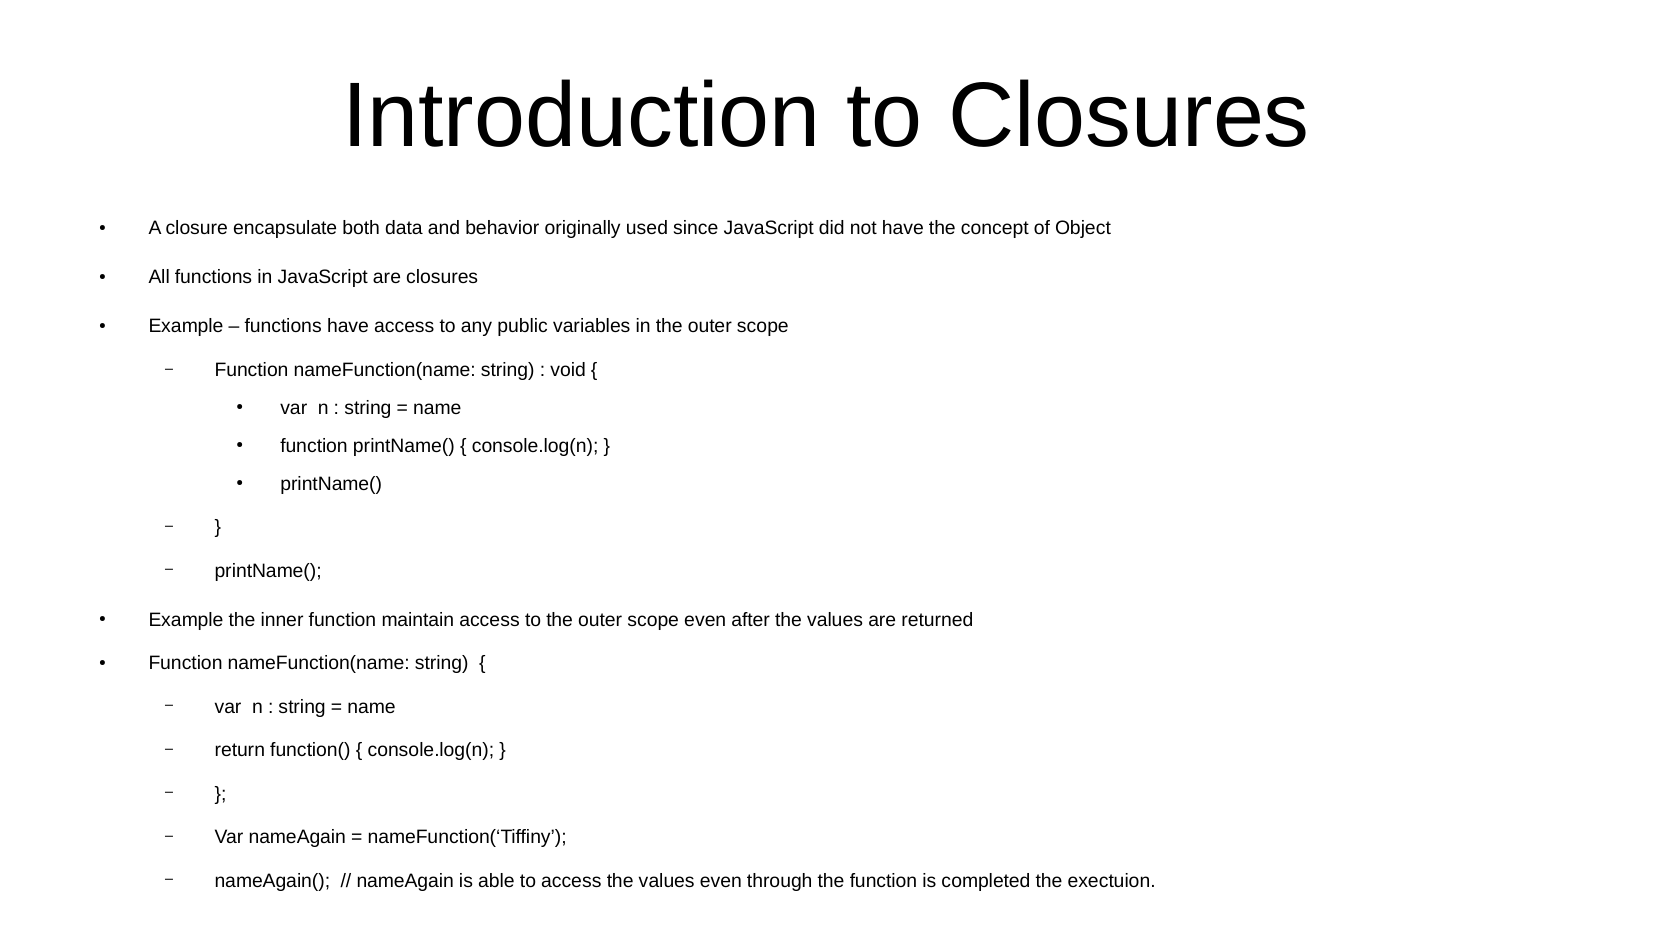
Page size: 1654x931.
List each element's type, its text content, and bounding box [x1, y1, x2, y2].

title Introduction to Closures [82, 37, 1571, 193]
list A closure encapsulate both data and behavior originally used since JavaScript did not have the concept of Object All functions in JavaScript are closures Example – functions have access to any public variables in the outer scope Function nameFunction(name: string) : void { var n : string = name function printName() { console.log(n); } printName() } printName(); Example the inner function maintain access to the outer scope even after the values are returned Function nameFunction(name: string) { var n : string = name return function() { console.log(n); } }; Var nameAgain = nameFunction(‘Tiffiny’); nameAgain(); // nameAgain is able to access the values even through the function is completed the exectuion. [82, 217, 1576, 901]
